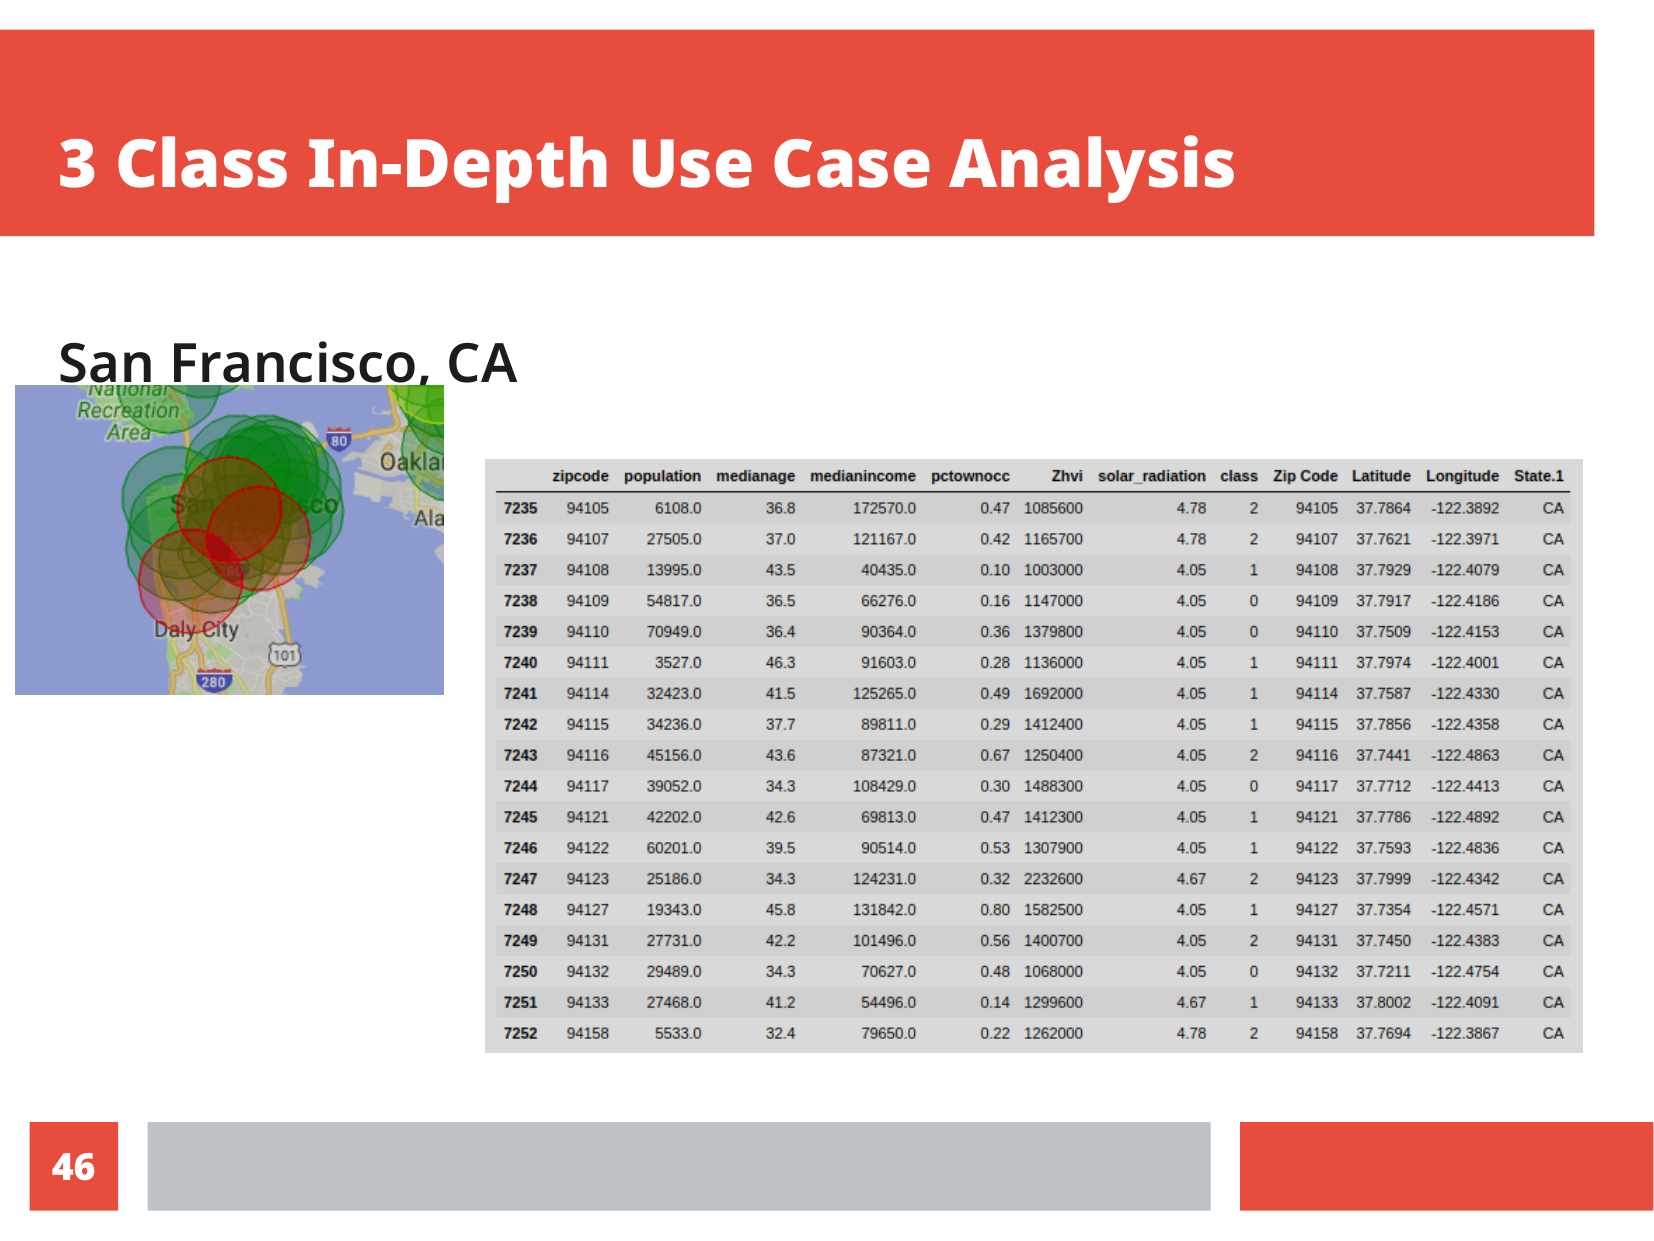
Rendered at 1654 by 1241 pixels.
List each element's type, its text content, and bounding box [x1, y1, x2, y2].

title 3 Class In-Depth Use Case Analysis [59, 59, 1595, 207]
picture [485, 459, 1583, 1053]
picture [15, 385, 444, 695]
list San Francisco, CA [59, 324, 1565, 1093]
